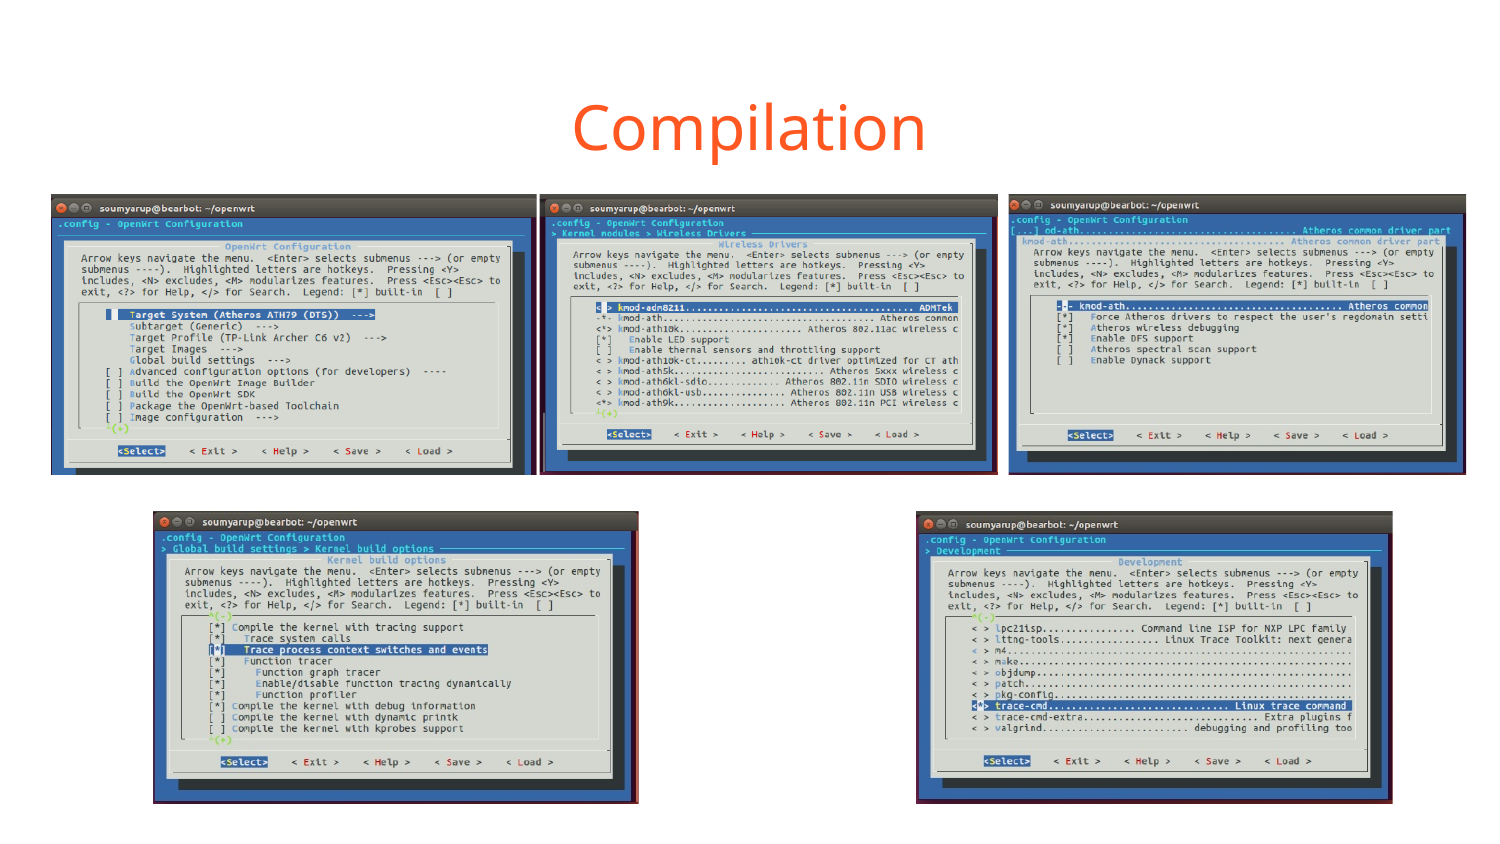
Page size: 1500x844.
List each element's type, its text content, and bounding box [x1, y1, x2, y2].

picture [51, 194, 537, 475]
title Compilation [51, 72, 1449, 167]
picture [153, 511, 639, 804]
picture [916, 511, 1393, 804]
picture [1008, 194, 1467, 475]
picture [539, 194, 998, 475]
